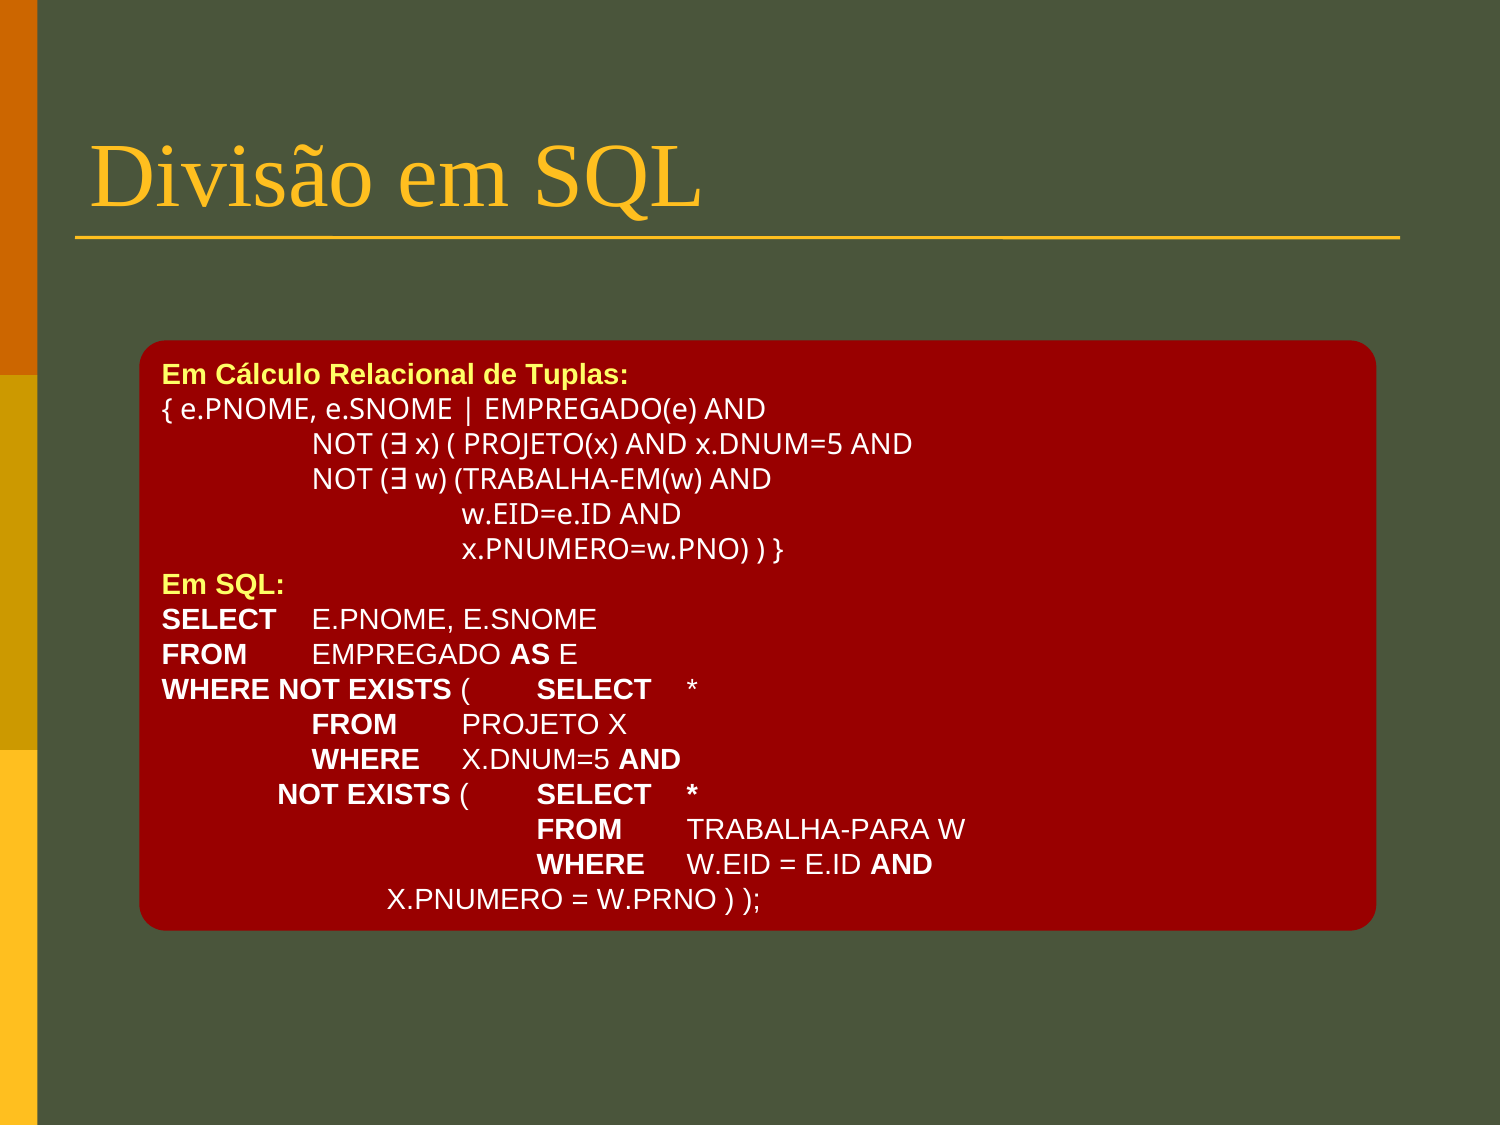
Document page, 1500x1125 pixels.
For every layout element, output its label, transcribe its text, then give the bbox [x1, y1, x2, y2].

title Divisão em SQL [75, 45, 1426, 233]
text_box Em Cálculo Relacional de Tuplas: { e.PNOME, e.SNOME | EMPREGADO(e) AND NOT (∃ x) ( PROJETO(x) AND x.DNUM=5 AND NOT (∃ w) (TRABALHA-EM(w) AND w.EID=e.ID AND x.PNUMERO=w.PNO) ) } Em SQL: SELECT E.PNOME, E.SNOME FROM EMPREGADO AS E WHERE NOT EXISTS ( SELECT * FROM PROJETO X WHERE X.DNUM=5 AND NOT EXISTS ( SELECT * FROM TRABALHA-PARA W WHERE W.EID = E.ID AND X.PNUMERO = W.PRNO ) ); [139, 340, 1377, 931]
